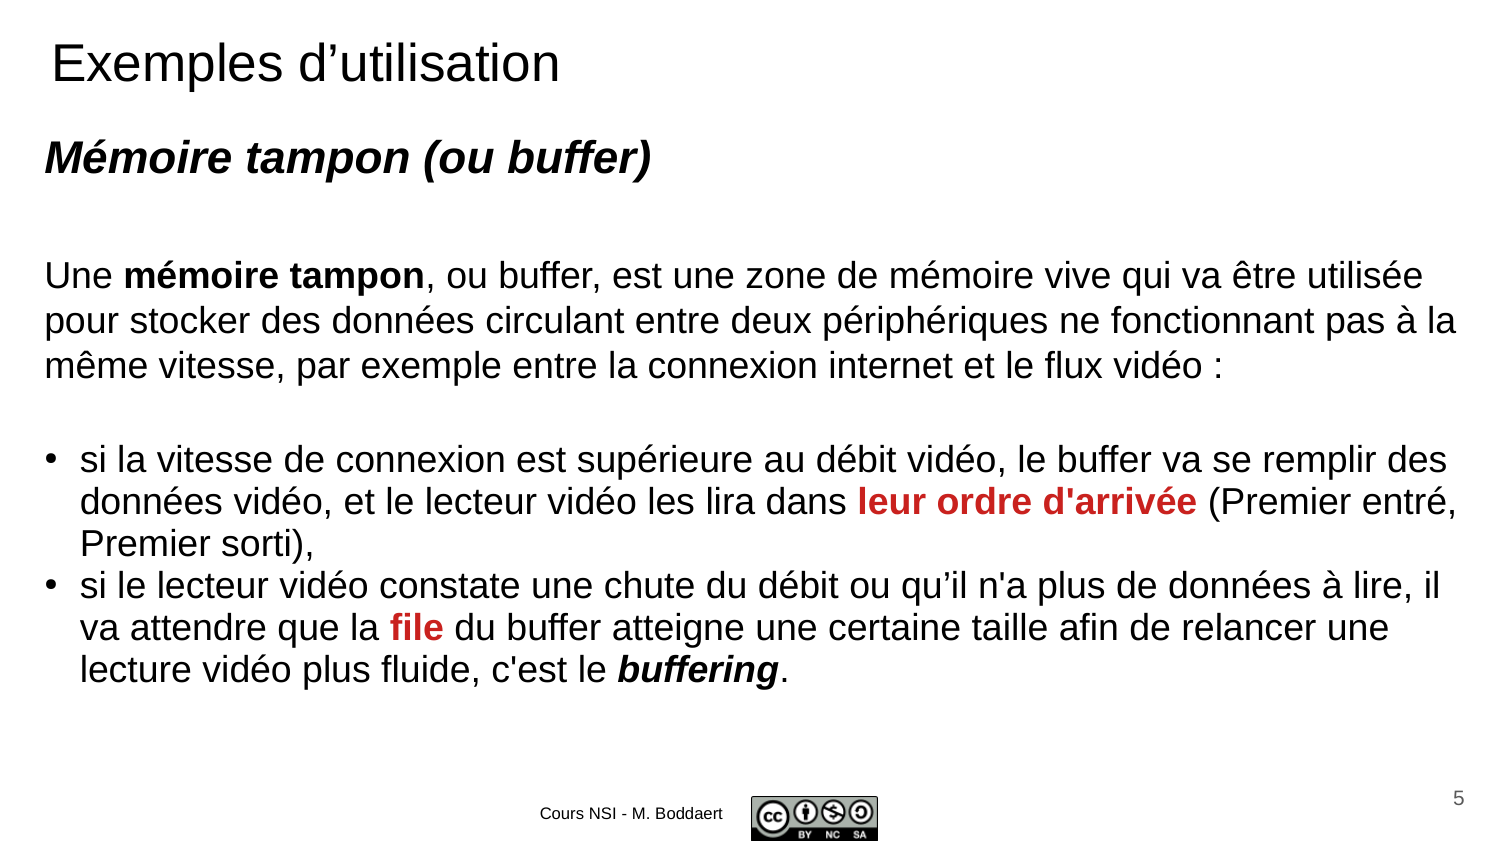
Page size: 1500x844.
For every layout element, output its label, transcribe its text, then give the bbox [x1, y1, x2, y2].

text_box Mémoire tampon (ou buffer) Une mémoire tampon, ou buffer, est une zone de mémoire vive qui va être utilisée pour stocker des données circulant entre deux périphériques ne fonctionnant pas à la même vitesse, par exemple entre la connexion internet et le flux vidéo : [29, 120, 1477, 414]
slide_number <numéro> [1389, 764, 1480, 830]
title Exemples d’utilisation [51, 13, 1449, 108]
picture [751, 796, 878, 841]
text_box si la vitesse de connexion est supérieure au débit vidéo, le buffer va se remplir des données vidéo, et le lecteur vidéo les lira dans leur ordre d'arrivée (Premier entré, Premier sorti), si le lecteur vidéo constate une chute du débit ou qu’il n'a plus de données à lire, il va attendre que la file du buffer atteigne une certaine taille afin de relancer une lecture vidéo plus fluide, c'est le buffering. [29, 431, 1477, 708]
